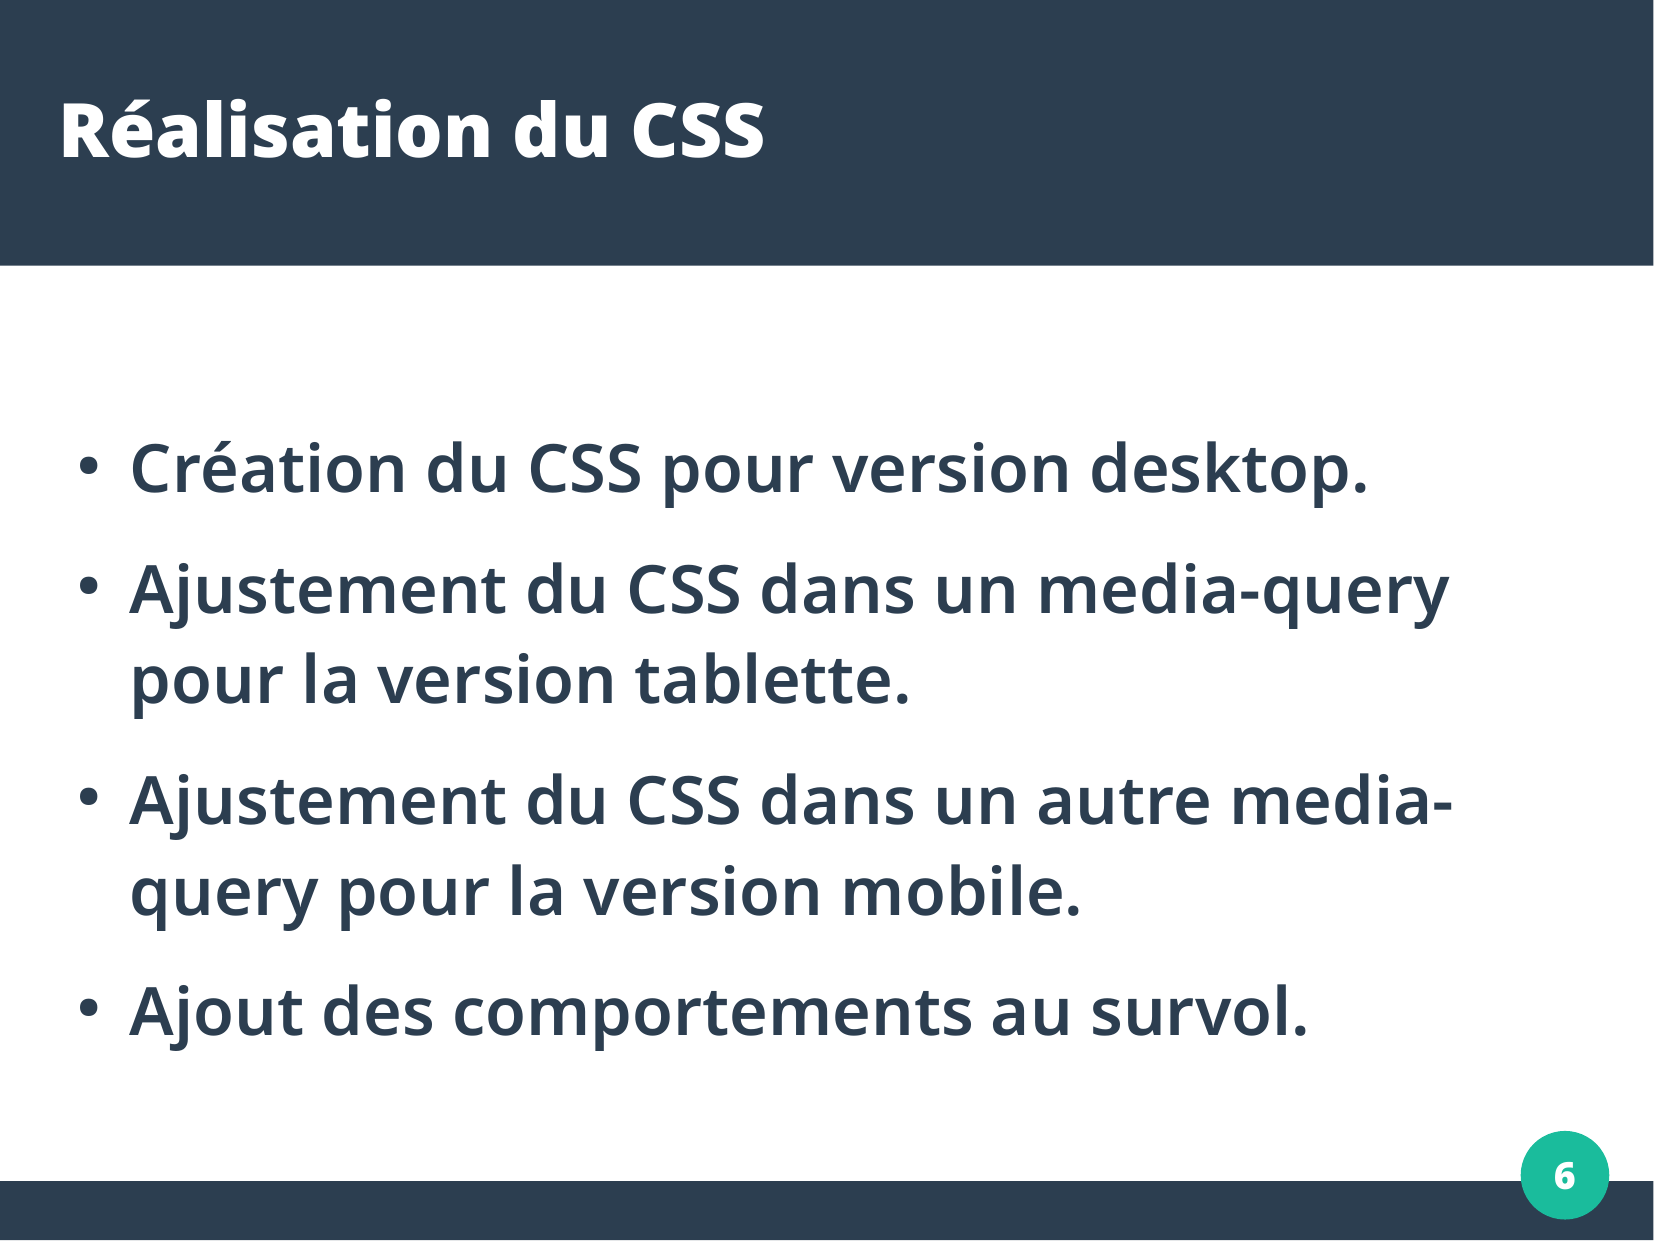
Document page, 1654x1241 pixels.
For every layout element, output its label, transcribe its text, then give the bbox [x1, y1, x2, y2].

title Réalisation du CSS [59, 49, 1595, 207]
list Création du CSS pour version desktop. Ajustement du CSS dans un media-query pour la version tablette. Ajustement du CSS dans un autre media-query pour la version mobile. Ajout des comportements au survol. [59, 324, 1595, 1152]
